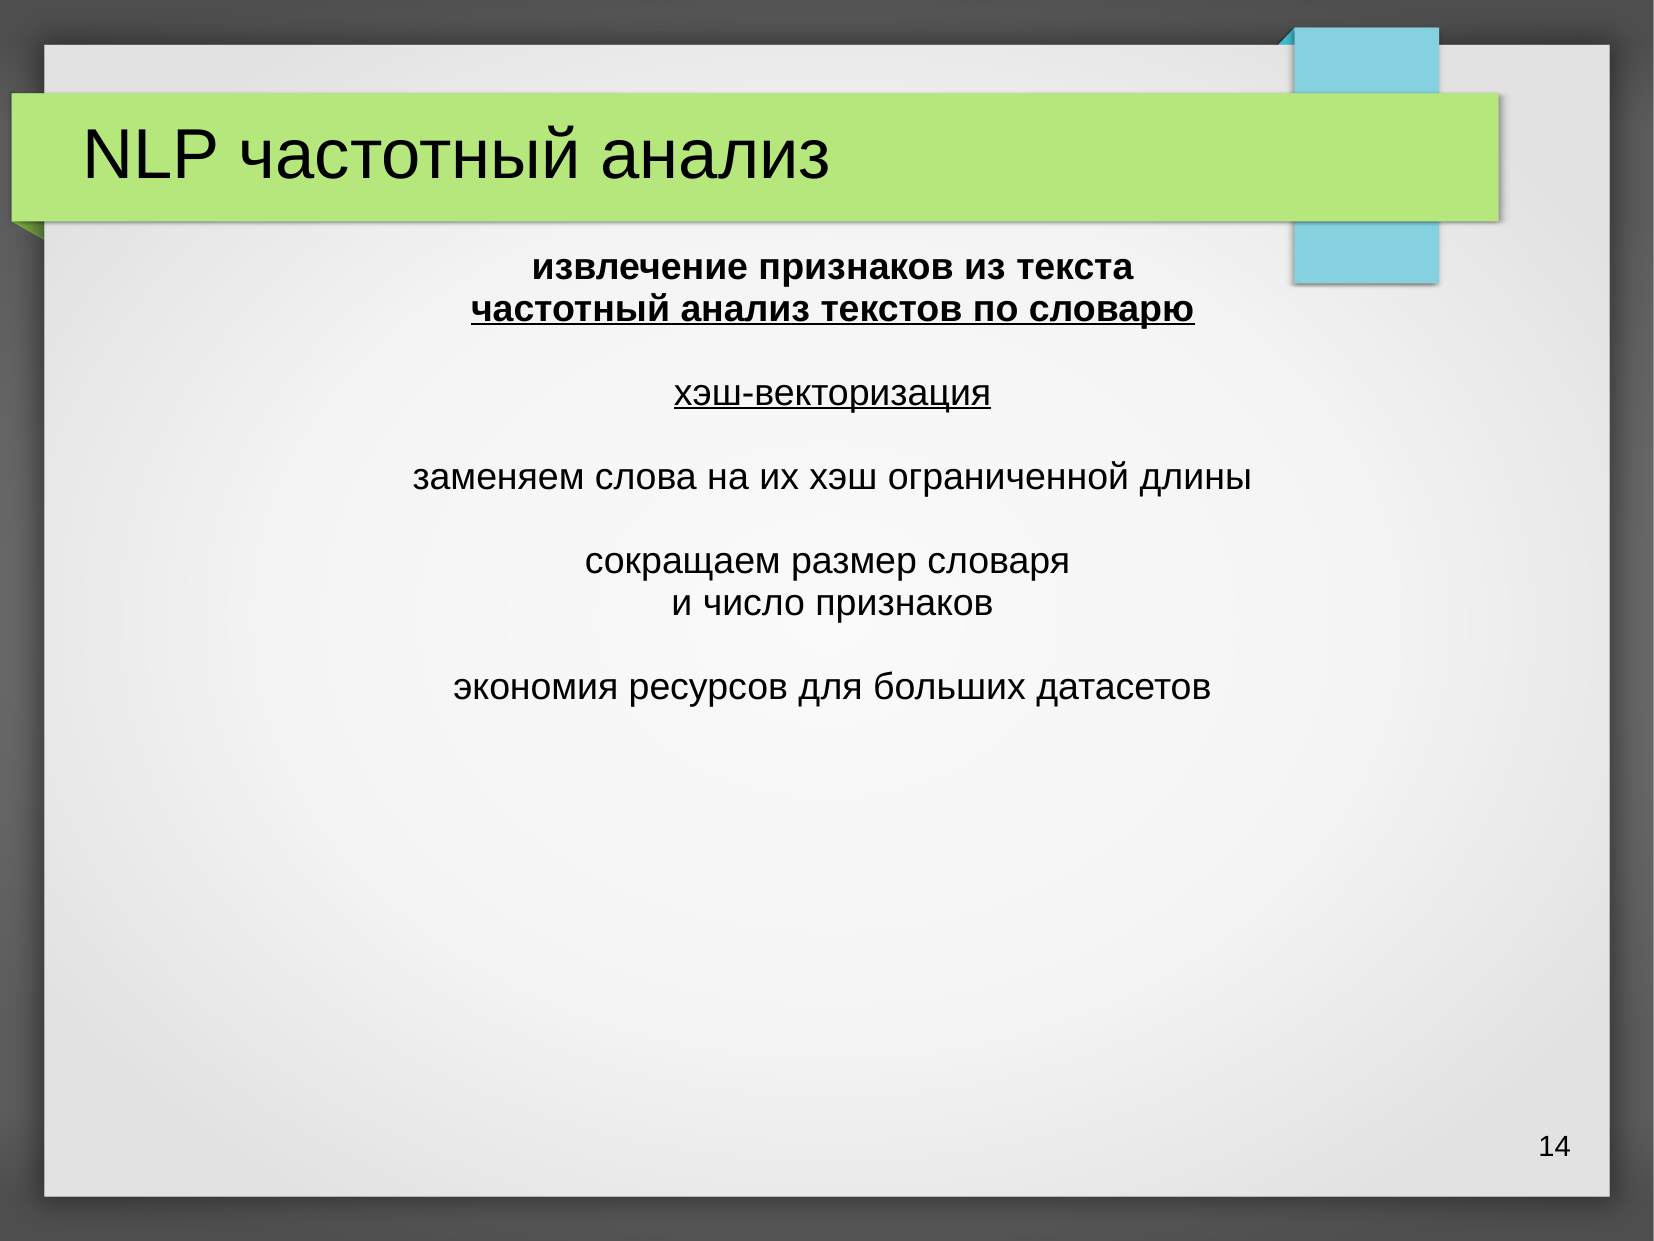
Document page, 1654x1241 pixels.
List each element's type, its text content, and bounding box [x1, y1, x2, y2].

picture [0, 0, 1654, 1241]
title NLP частотный анализ [82, 113, 1406, 194]
text_box извлечение признаков из текста частотный анализ текстов по словарю хэш-векторизация заменяем слова на их хэш ограниченной длины сокращаем размер словаря и число признаков экономия ресурсов для больших датасетов [188, 245, 1477, 1071]
